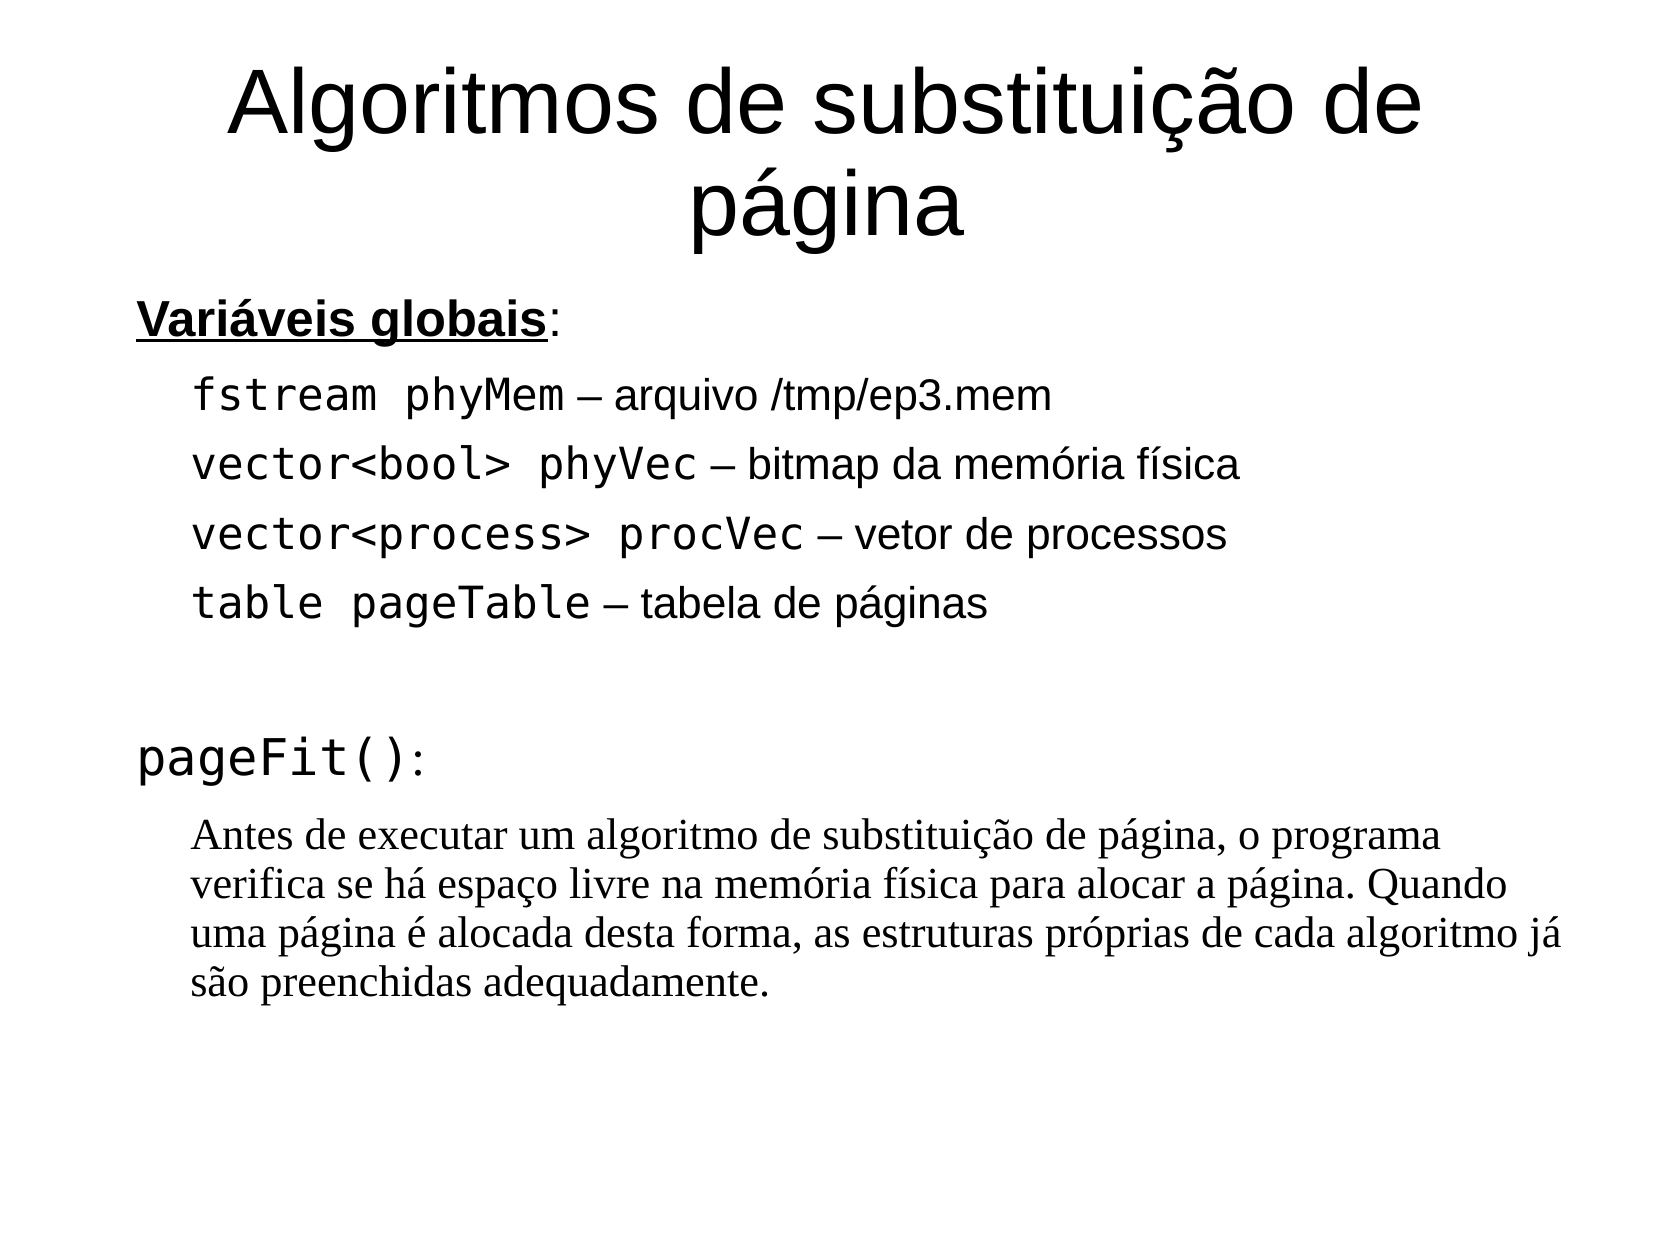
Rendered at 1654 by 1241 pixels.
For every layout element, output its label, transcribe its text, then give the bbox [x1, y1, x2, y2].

title Algoritmos de substituição de página [82, 49, 1571, 257]
list Variáveis globais: fstream phyMem – arquivo /tmp/ep3.mem vector<bool> phyVec – bitmap da memória física vector<process> procVec – vetor de processos table pageTable – tabela de páginas pageFit(): Antes de executar um algoritmo de substituição de página, o programa verifica se há espaço livre na memória física para alocar a página. Quando uma página é alocada desta forma, as estruturas próprias de cada algoritmo já são preenchidas adequadamente. [82, 290, 1571, 1010]
